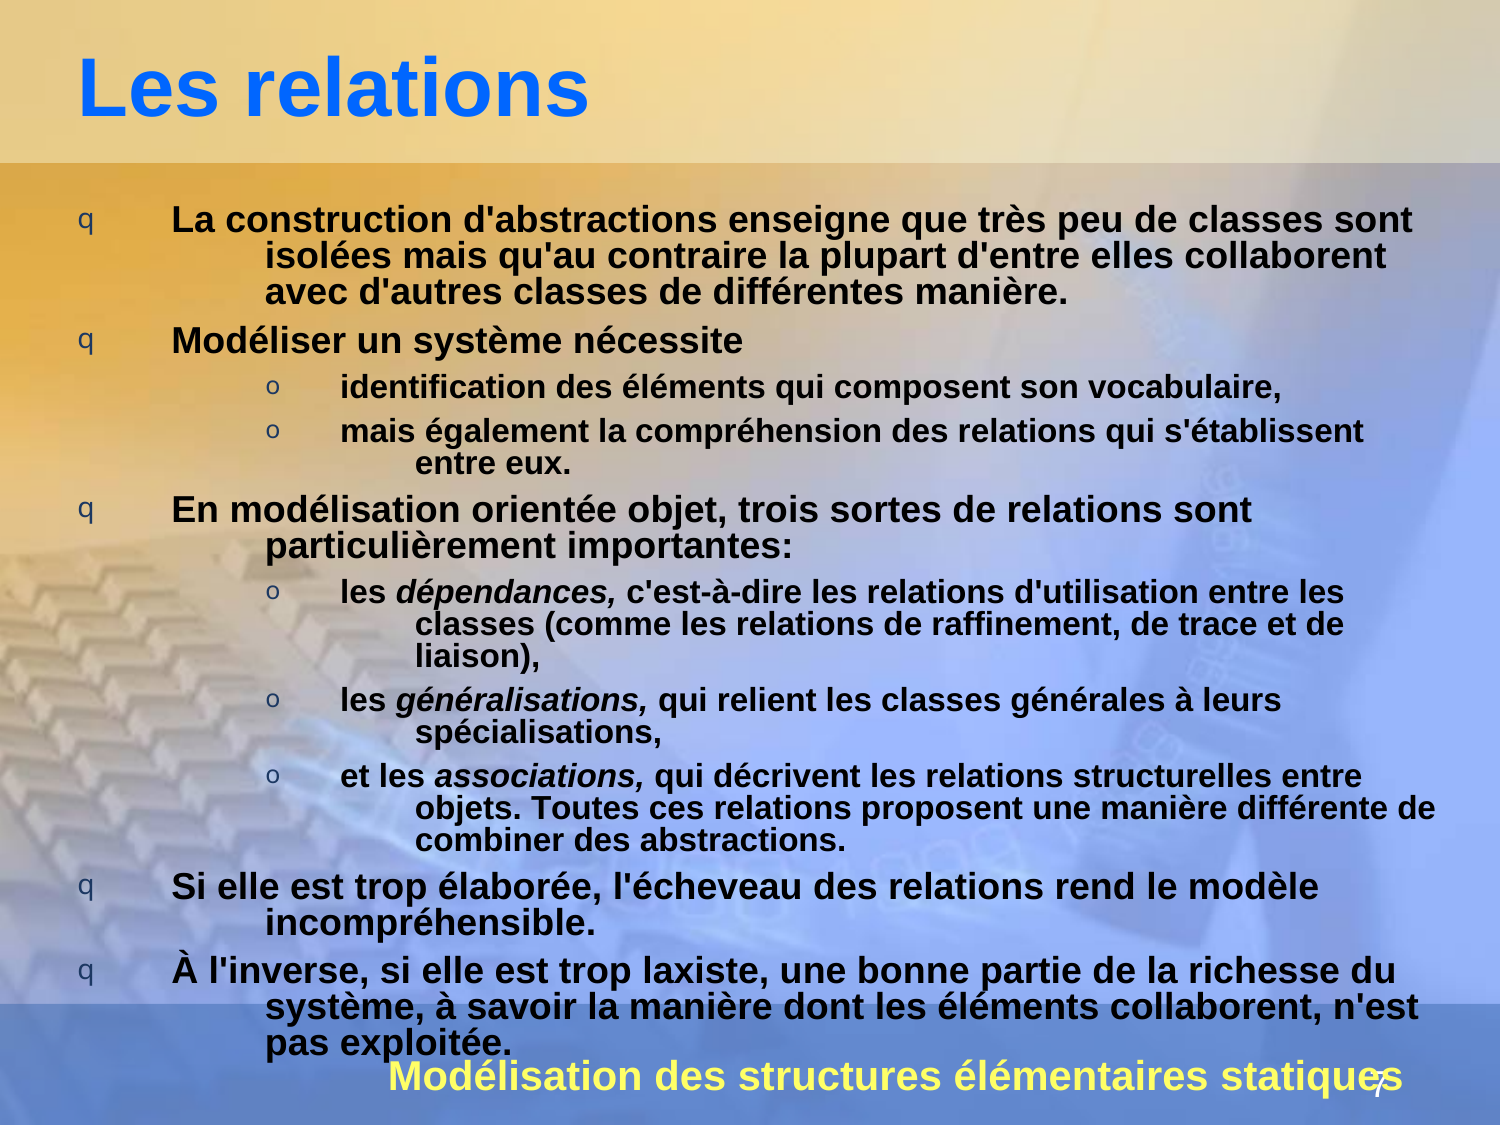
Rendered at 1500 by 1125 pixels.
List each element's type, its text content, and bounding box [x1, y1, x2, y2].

list La construction d'abstractions enseigne que très peu de classes sont isolées mais qu'au contraire la plupart d'entre elles collaborent avec d'autres classes de différentes manière. Modéliser un système nécessite identification des éléments qui composent son vocabulaire, mais également la compréhension des relations qui s'établissent entre eux. En modélisation orientée objet, trois sortes de relations sont particulièrement importantes: les dépendances, c'est-à-dire les relations d'utilisation entre les classes (comme les relations de raffinement, de trace et de liaison), les généralisations, qui relient les classes générales à leurs spécialisations, et les associations, qui décrivent les relations structurelles entre objets. Toutes ces relations proposent une manière différente de combiner des abstractions. Si elle est trop élaborée, l'écheveau des relations rend le modèle incompréhensible. À l'inverse, si elle est trop laxiste, une bonne partie de la richesse du système, à savoir la manière dont les éléments collaborent, n'est pas exploitée. [62, 196, 1470, 978]
title Les relations [62, 37, 1469, 143]
text_box Modélisation des structures élémentaires statiques [388, 1049, 1404, 1099]
